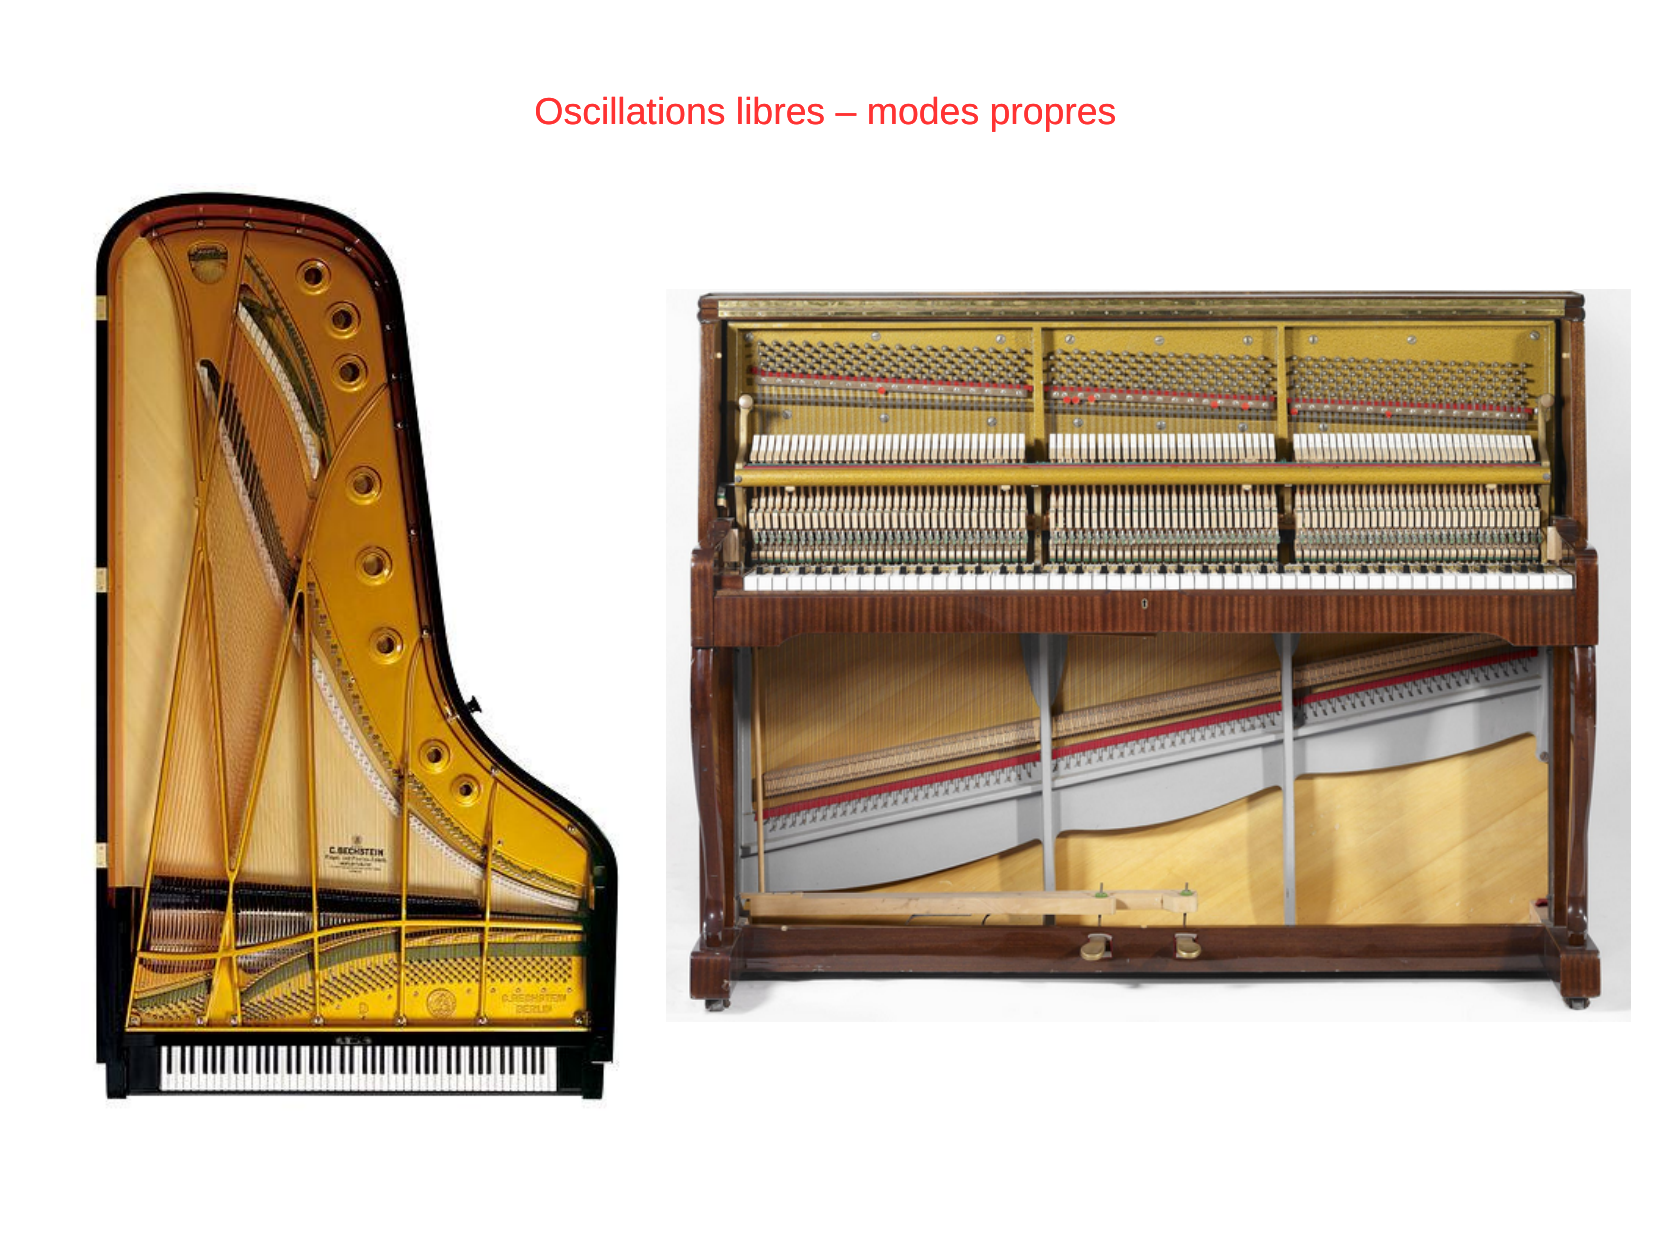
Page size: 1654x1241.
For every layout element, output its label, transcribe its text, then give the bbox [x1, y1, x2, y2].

picture [81, 183, 632, 1118]
picture [666, 289, 1631, 1022]
text_box Oscillations libres – modes propres [519, 82, 1134, 142]
